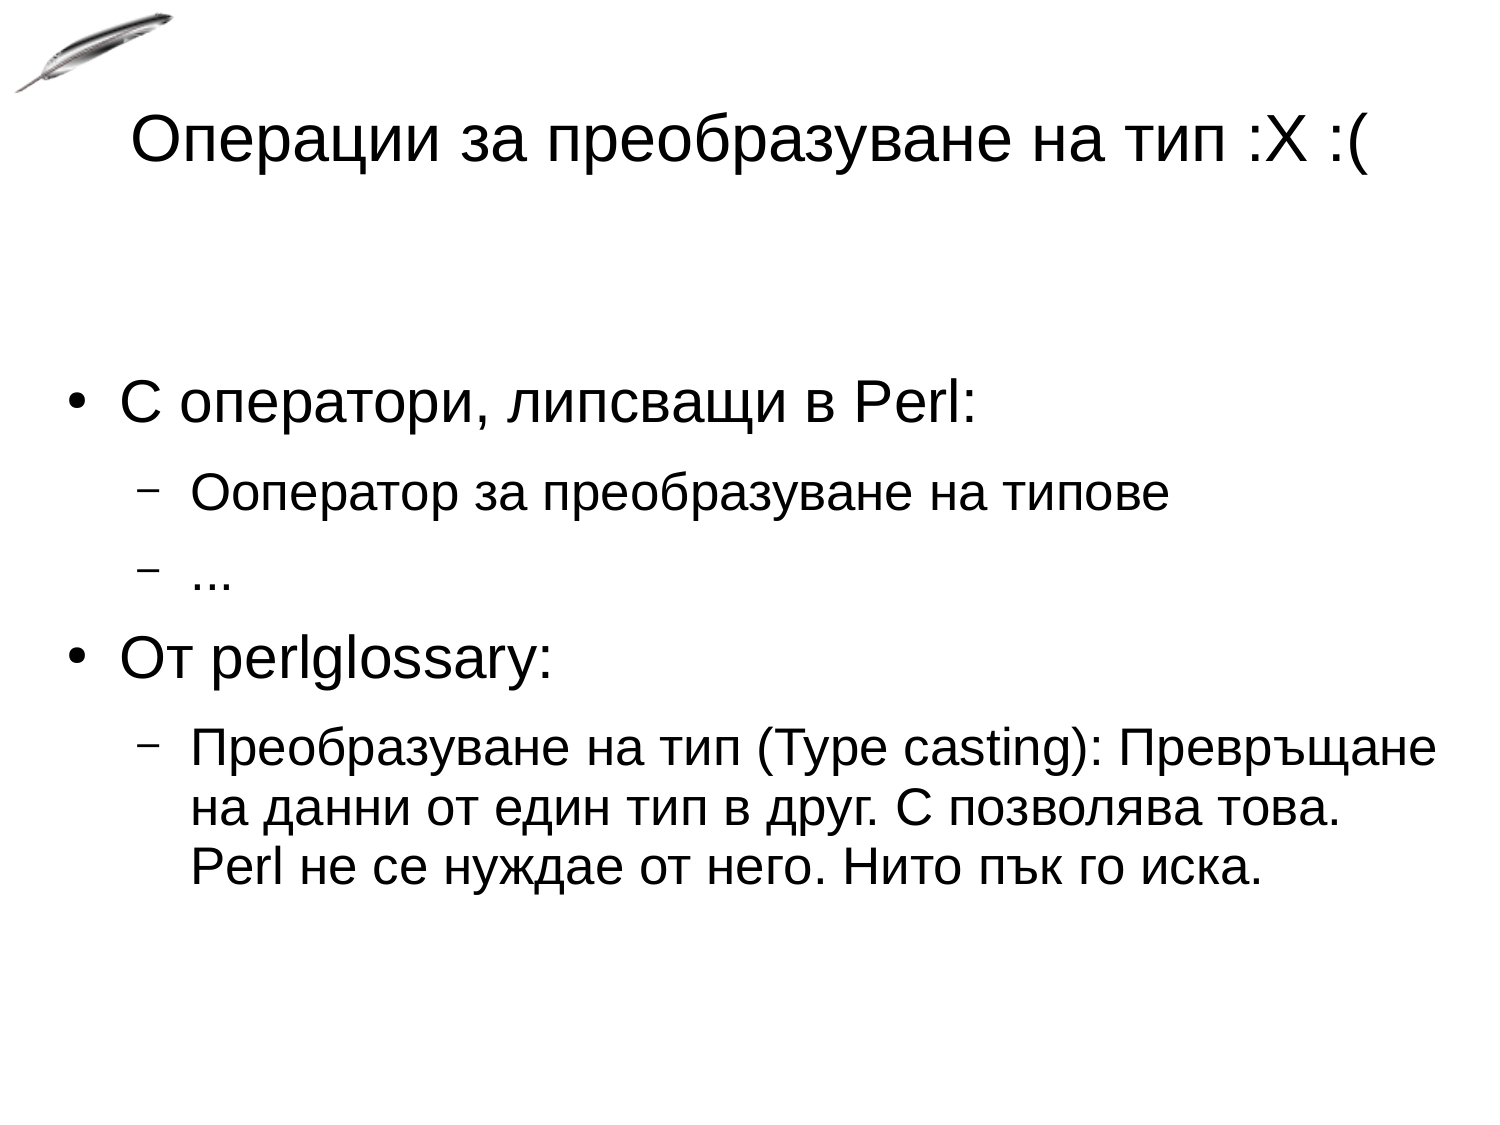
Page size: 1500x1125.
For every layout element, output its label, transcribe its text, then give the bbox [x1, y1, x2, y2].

picture [11, 11, 179, 95]
list C оператори, липсващи в Perl: Ооператор за преобразуване на типове ... От perlglossary: Преобразуване на тип (Type casting): Превръщане на данни от един тип в друг. C позволява това. Perl не се нуждае от него. Нито пък го иска. [48, 367, 1443, 1076]
title Операции за преобразуване на тип :X :( [75, 44, 1425, 233]
